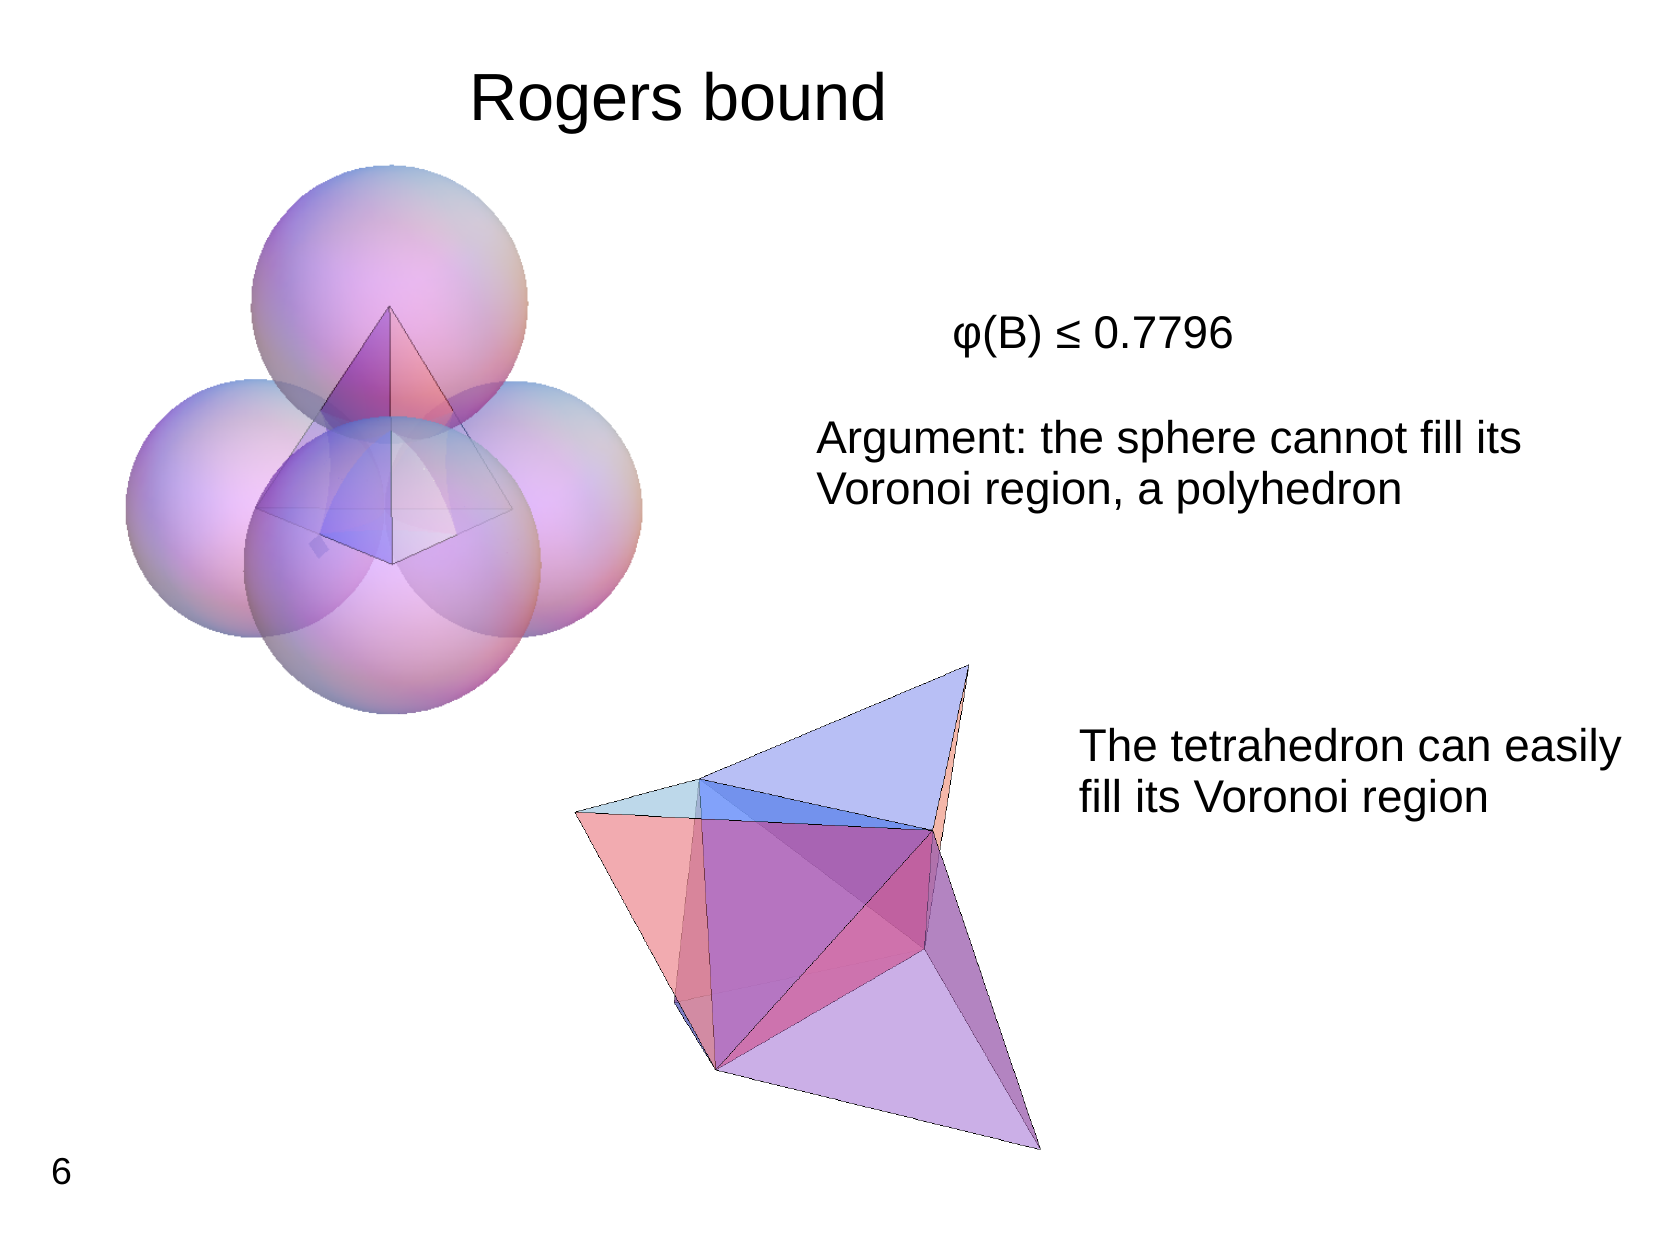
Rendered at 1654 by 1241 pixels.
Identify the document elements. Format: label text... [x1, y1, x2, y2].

text_box Rogers bound [454, 52, 905, 143]
text_box 6 [36, 1142, 87, 1200]
picture [0, 41, 1051, 1201]
text_box Argument: the sphere cannot fill its Voronoi region, a polyhedron [801, 404, 1538, 555]
text_box The tetrahedron can easily fill its Voronoi region [1064, 712, 1638, 863]
text_box φ(B) ≤ 0.7796 [937, 300, 1275, 367]
